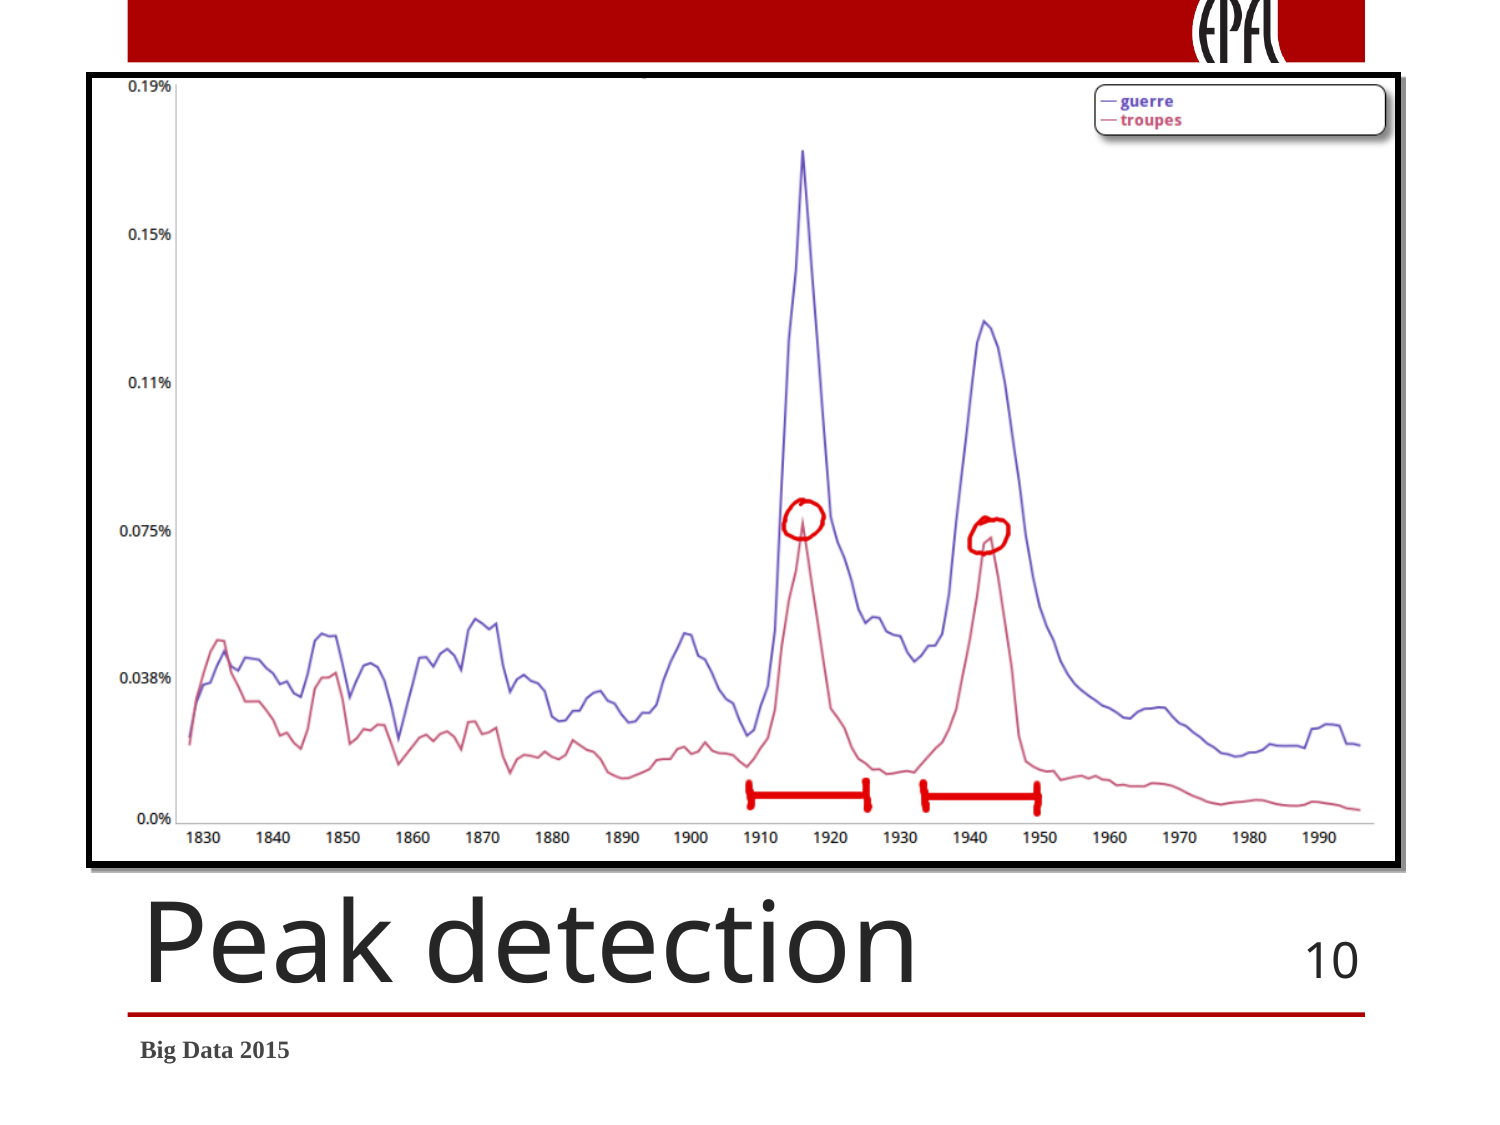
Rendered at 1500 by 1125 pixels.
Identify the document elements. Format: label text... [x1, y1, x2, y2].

footer Big Data 2015 [125, 1018, 925, 1079]
slide_number <numéro> [1250, 933, 1375, 993]
picture [0, 0, 1500, 1125]
title Peak detection [125, 873, 1238, 1013]
